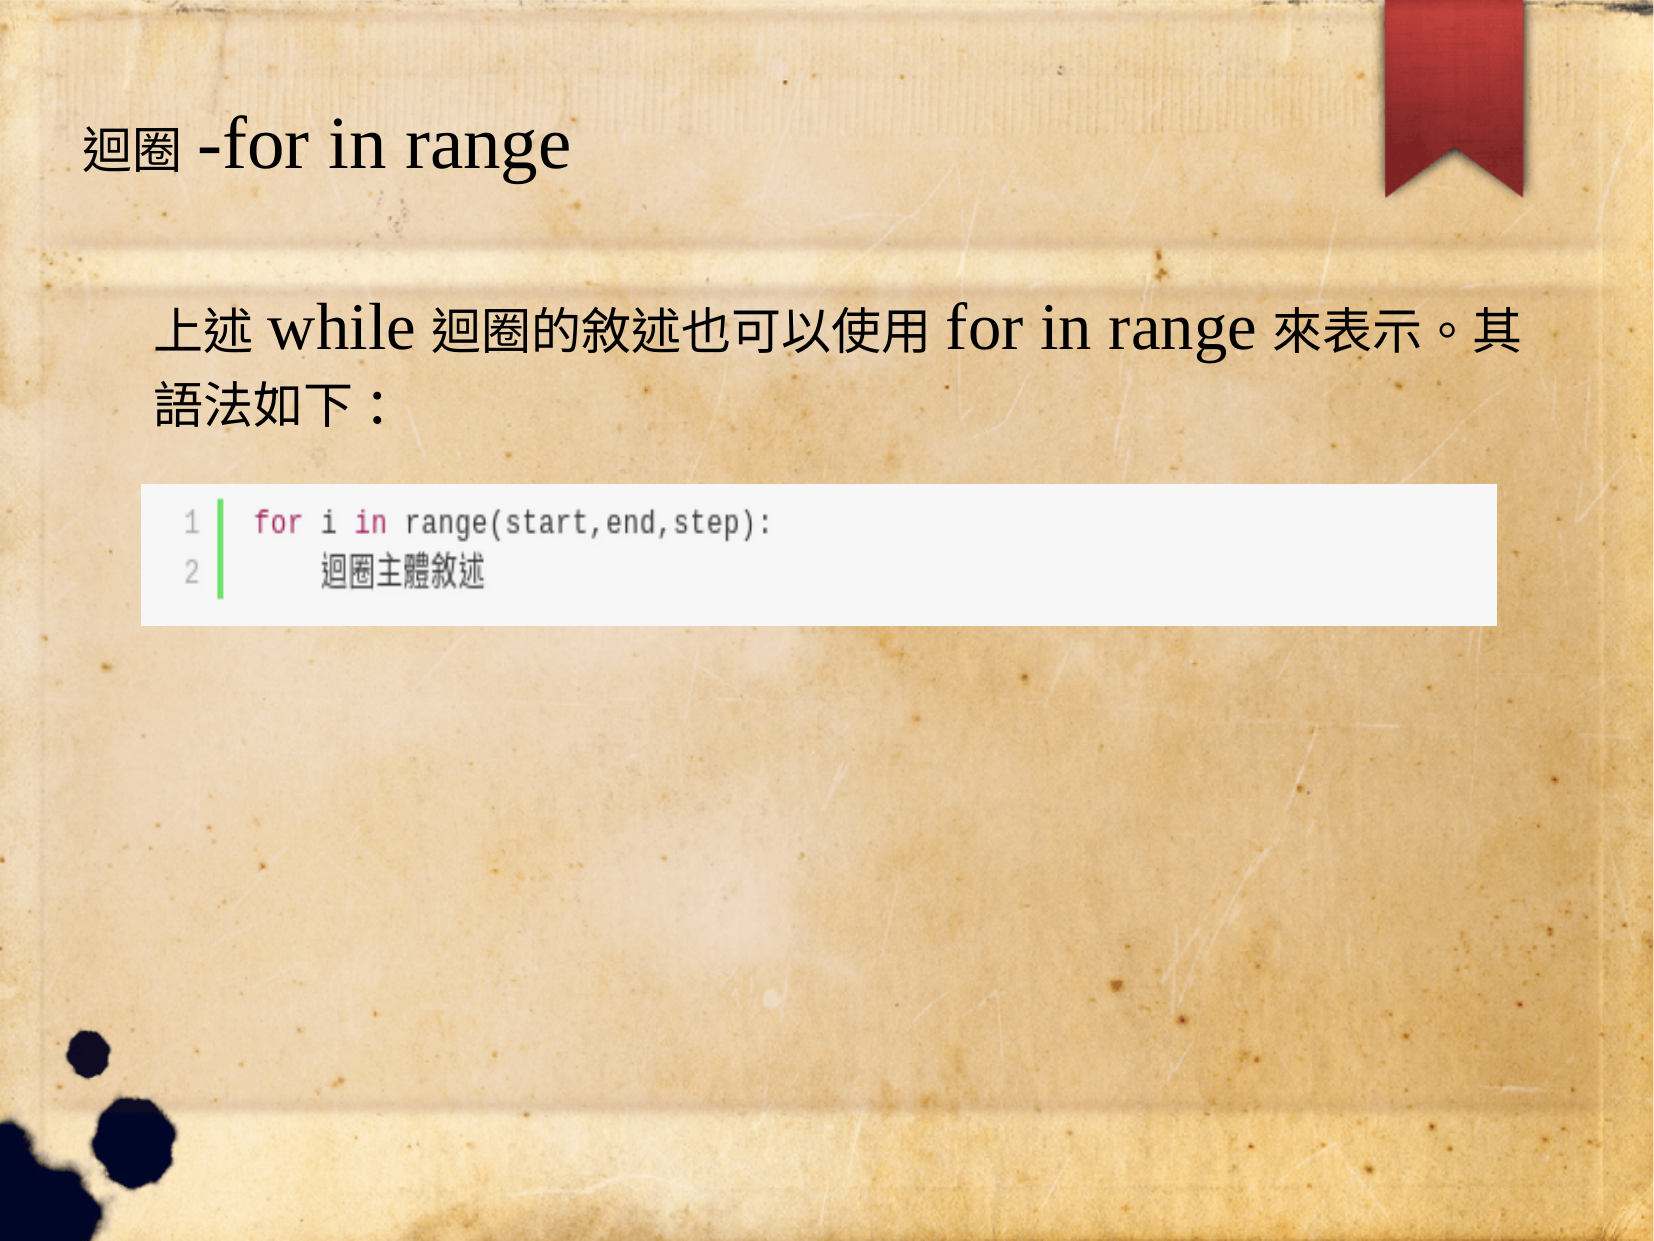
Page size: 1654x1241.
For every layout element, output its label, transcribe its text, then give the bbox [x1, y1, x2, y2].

title 迴圈-for in range [82, 49, 1347, 237]
picture [0, 0, 1654, 1241]
list 上述while迴圈的敘述也可以使用for in range來表示。其語法如下: [82, 290, 1538, 1010]
